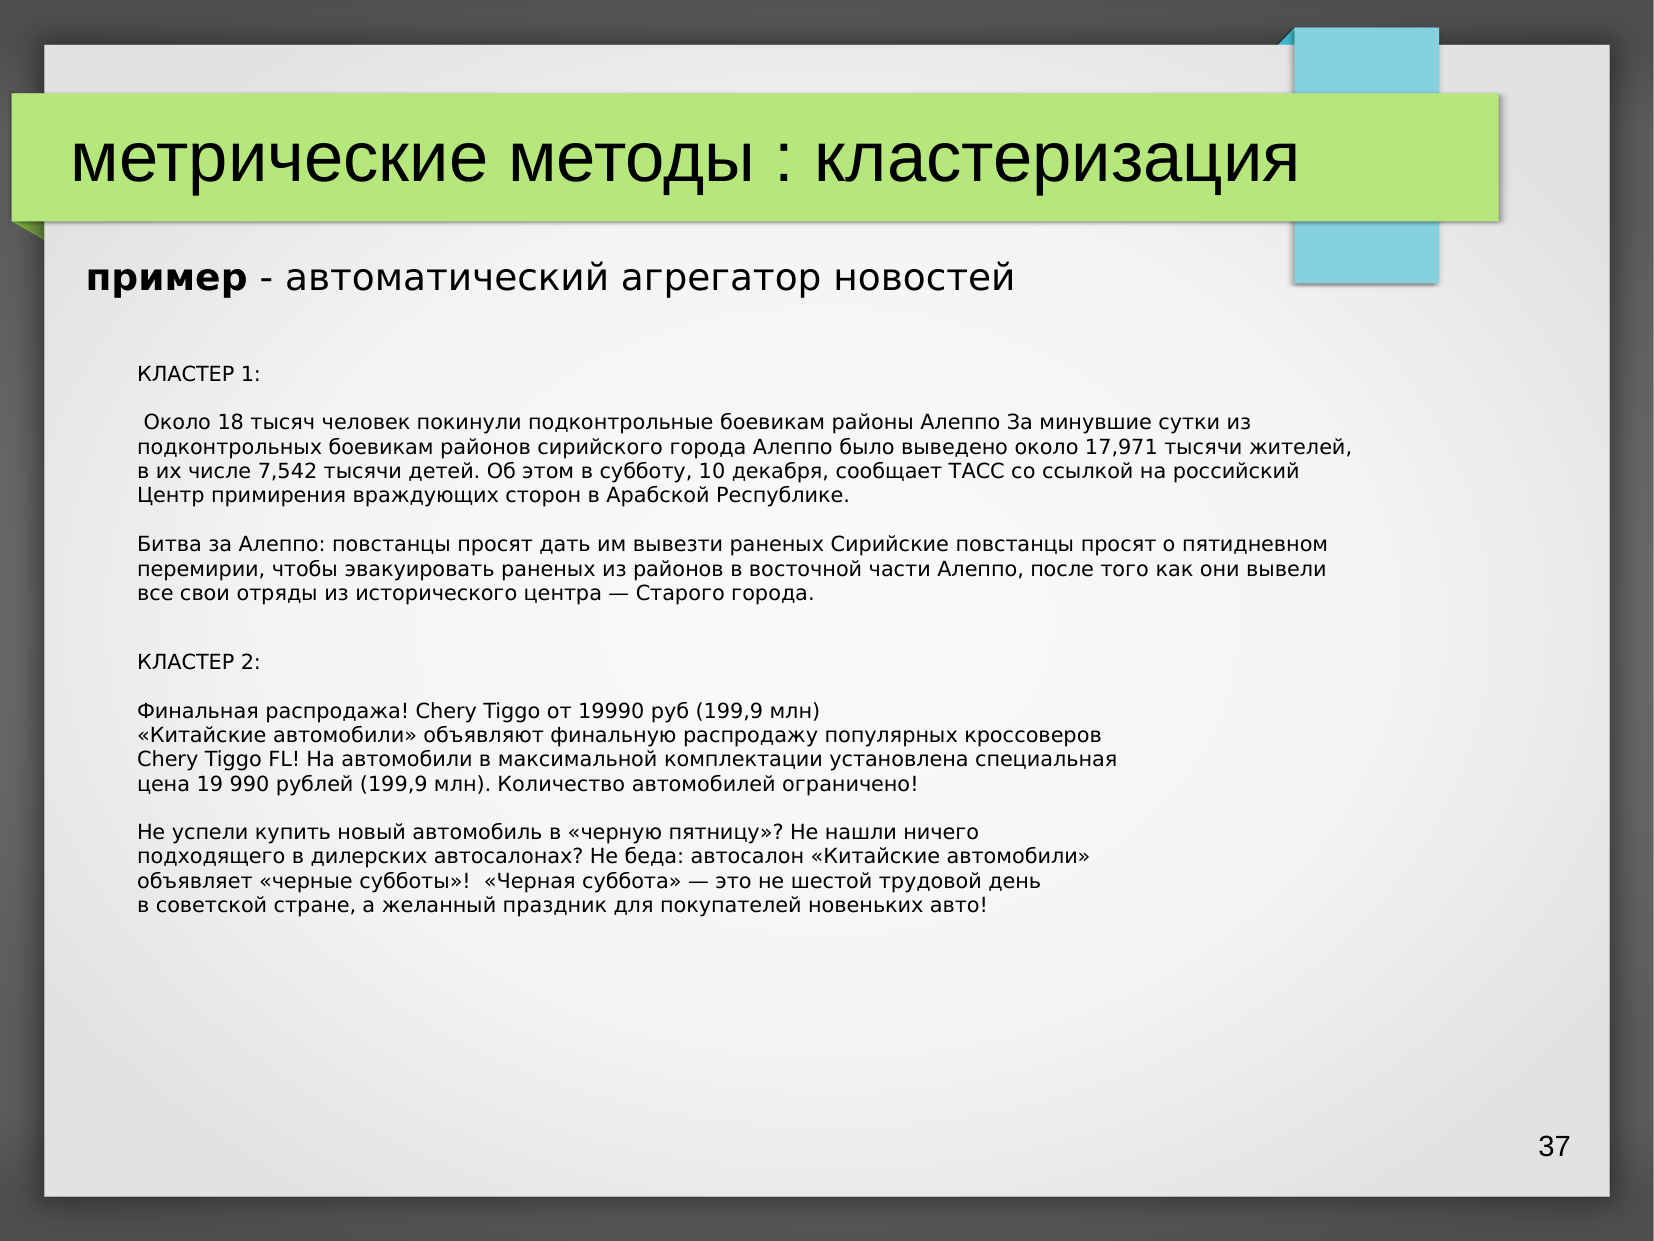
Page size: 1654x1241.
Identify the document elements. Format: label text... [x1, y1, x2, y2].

picture [0, 0, 1654, 1241]
text_box пример - автоматический агрегатор новостей [70, 248, 1252, 309]
title метрические методы : кластеризация [70, 117, 1382, 197]
text_box КЛАСТЕР 1: Около 18 тысяч человек покинули подконтрольные боевикам районы Алеппо За минувшие сутки из подконтрольных боевикам районов сирийского города Алеппо было выведено около 17,971 тысячи жителей, в их числе 7,542 тысячи детей. Об этом в субботу, 10 декабря, сообщает ТАСС со ссылкой на российский Центр примирения враждующих сторон в Арабской Республике. Битва за Алеппо: повстанцы просят дать им вывезти раненых Сирийские повстанцы просят о пятидневном перемирии, чтобы эвакуировать раненых из районов в восточной части Алеппо, после того как они вывели все свои отряды из исторического центра — Старого города. КЛАСТЕР 2: Финальная распродажа! Chery Tiggo от 19990 руб (199,9 млн) «Китайские автомобили» объявляют финальную распродажу популярных кроссоверов Chery Tiggo FL! На автомобили в максимальной комплектации установлена специальная цена 19 990 рублей (199,9 млн). Количество автомобилей ограничено! Не успели купить новый автомобиль в «черную пятницу»? Не нашли ничего подходящего в дилерских автосалонах? Не беда: автосалон «Китайские автомобили» объявляет «черные субботы»! «Черная суббота» — это не шестой трудовой день в советской стране, а желанный праздник для покупателей новеньких авто! [122, 354, 1371, 1170]
